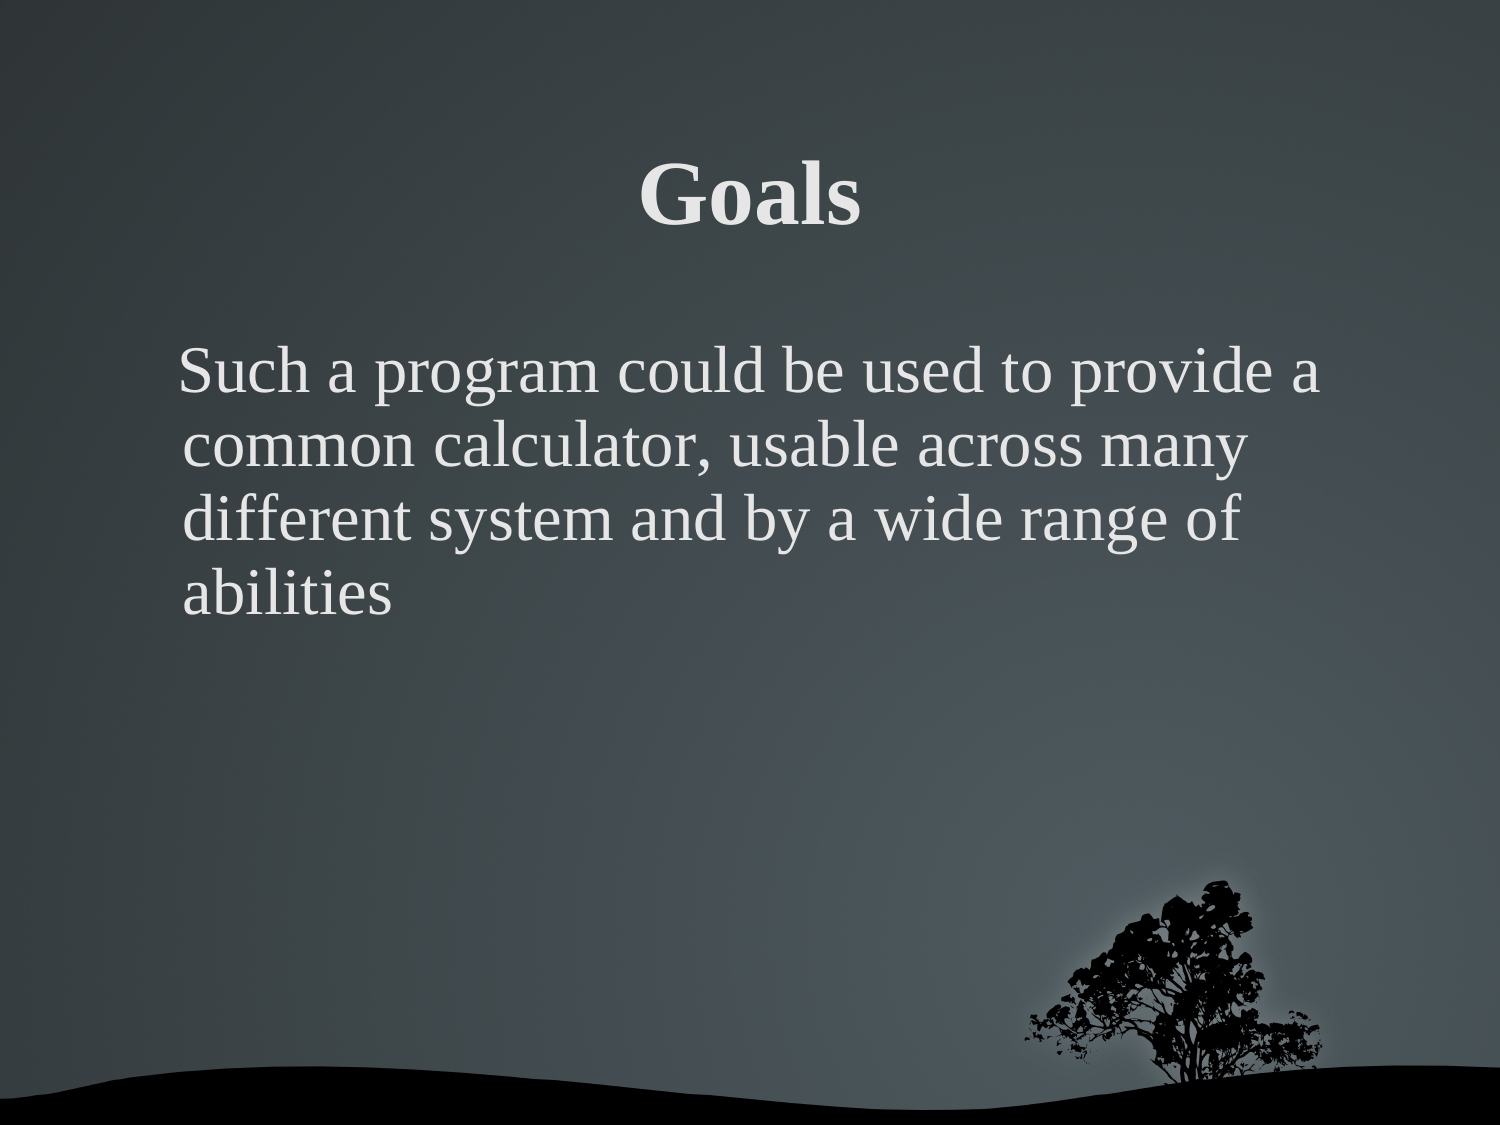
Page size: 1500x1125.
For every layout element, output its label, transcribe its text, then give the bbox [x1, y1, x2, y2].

list Such a program could be used to provide a common calculator, usable across many different system and by a wide range of abilities [112, 324, 1388, 1001]
picture [0, 0, 1500, 1125]
title Goals [112, 99, 1388, 288]
